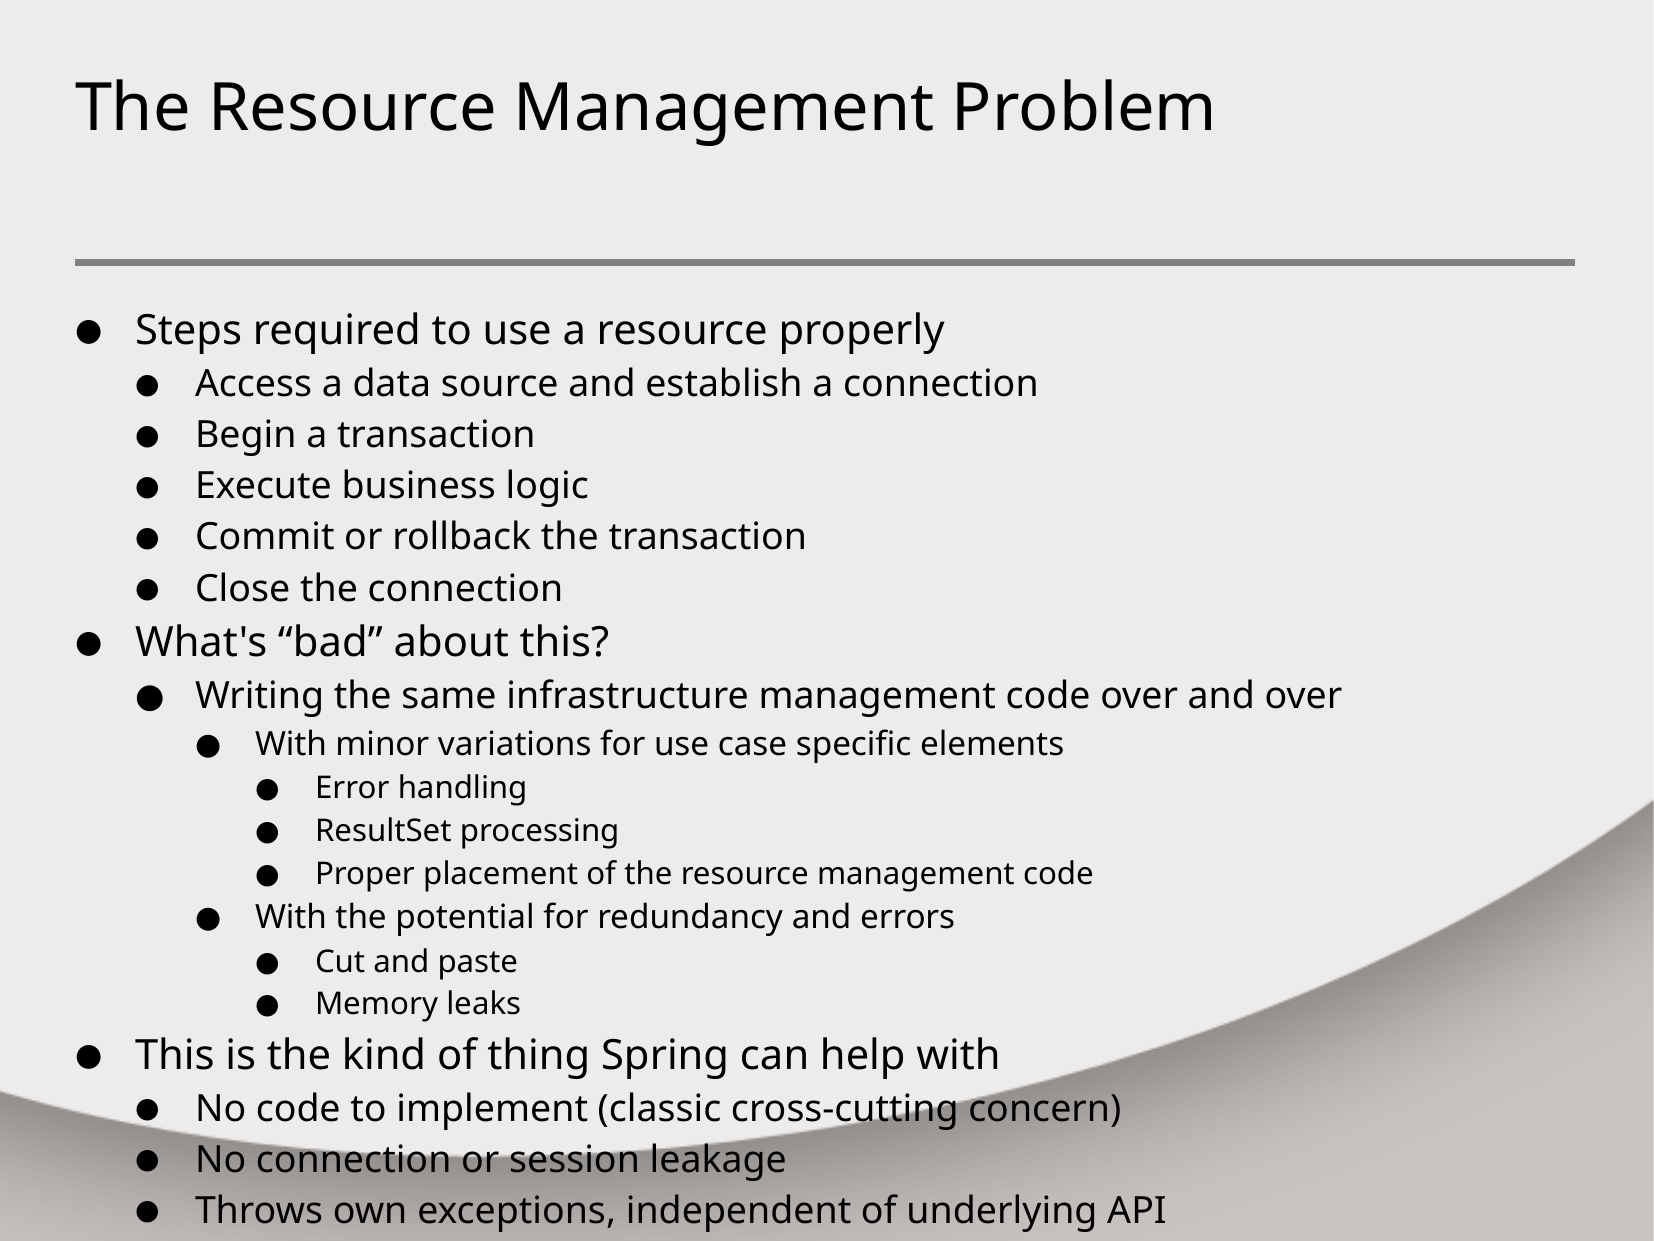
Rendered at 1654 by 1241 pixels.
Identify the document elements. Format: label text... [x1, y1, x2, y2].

title The Resource Management Problem [75, 75, 1576, 226]
picture [0, 0, 1654, 1241]
list Steps required to use a resource properly Access a data source and establish a connection Begin a transaction Execute business logic Commit or rollback the transaction Close the connection What's “bad” about this? Writing the same infrastructure management code over and over With minor variations for use case specific elements Error handling ResultSet processing Proper placement of the resource management code With the potential for redundancy and errors Cut and paste Memory leaks This is the kind of thing Spring can help with No code to implement (classic cross-cutting concern) No connection or session leakage Throws own exceptions, independent of underlying API [75, 299, 1576, 1163]
